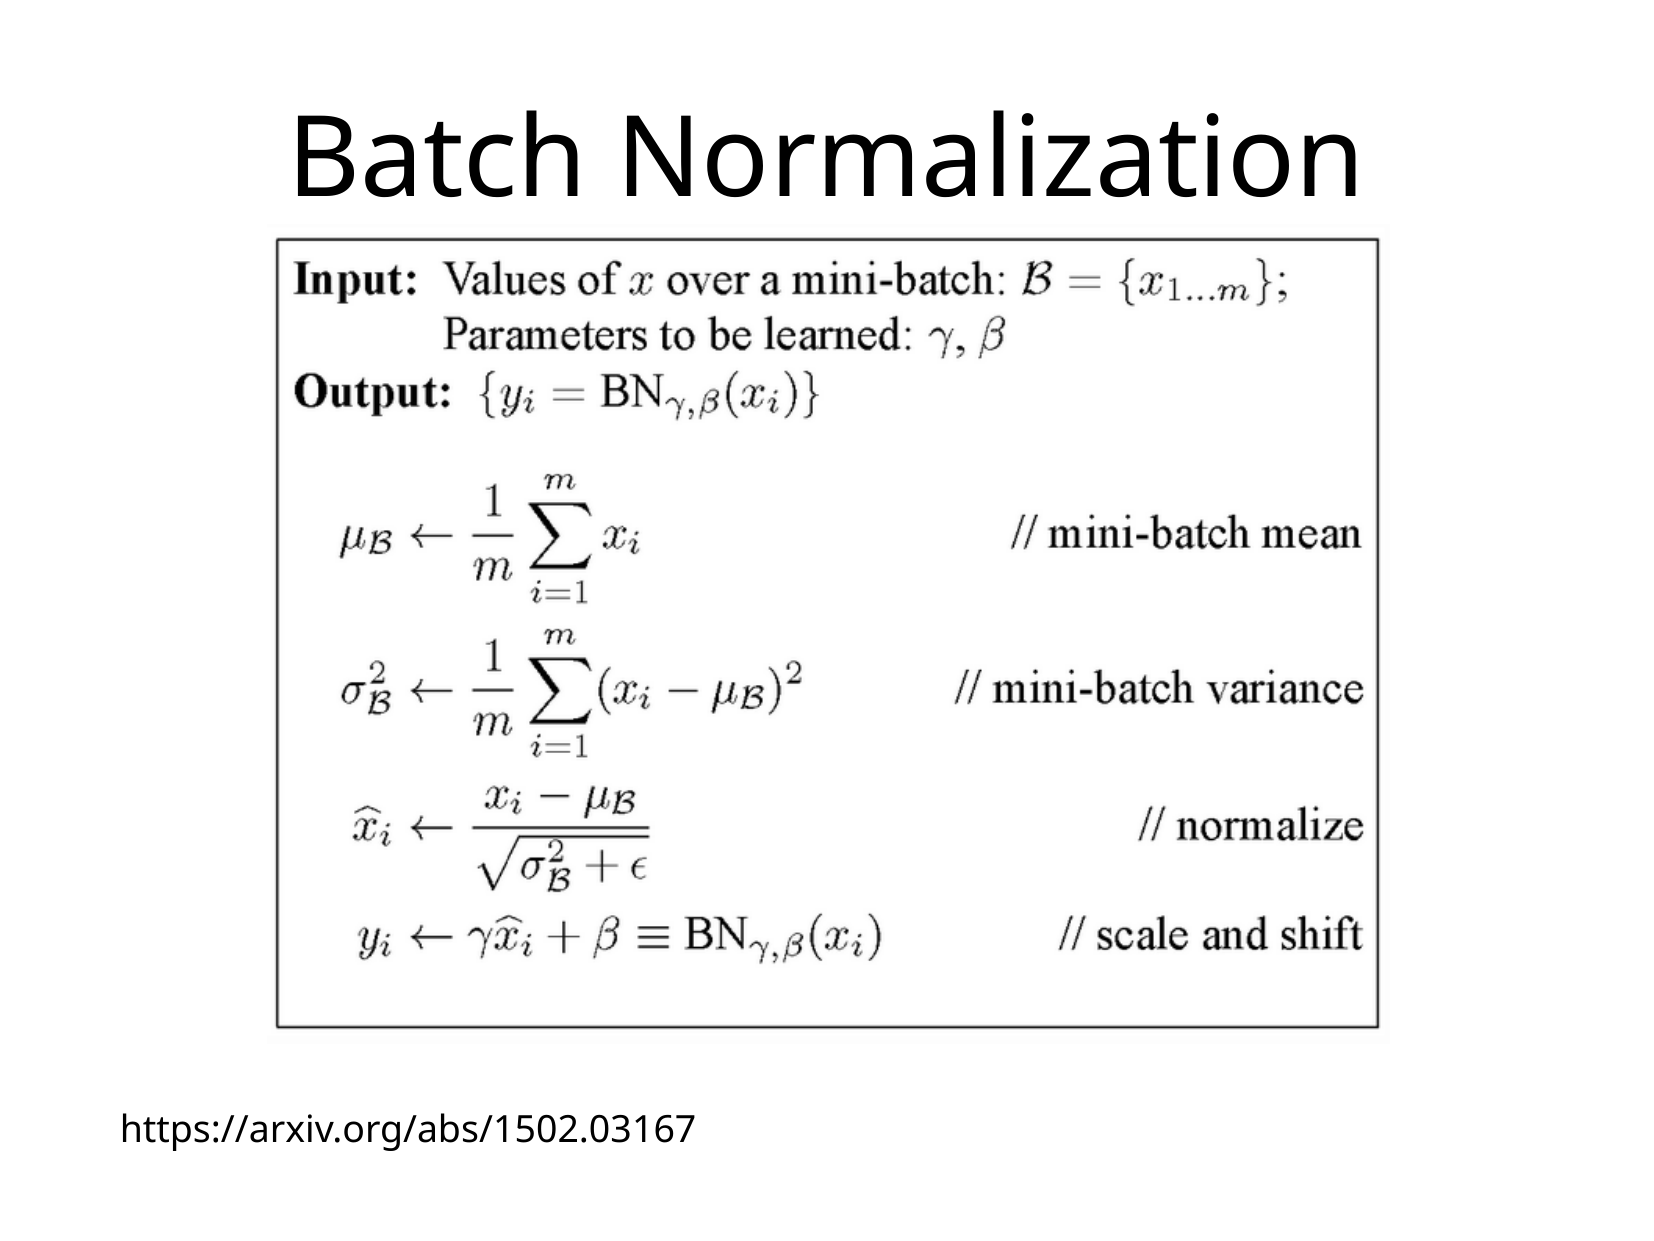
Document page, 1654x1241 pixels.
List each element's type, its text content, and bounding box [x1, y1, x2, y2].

text_box https://arxiv.org/abs/1502.03167 [105, 1095, 1231, 1148]
title Batch Normalization [82, 49, 1571, 257]
picture [267, 224, 1390, 1044]
